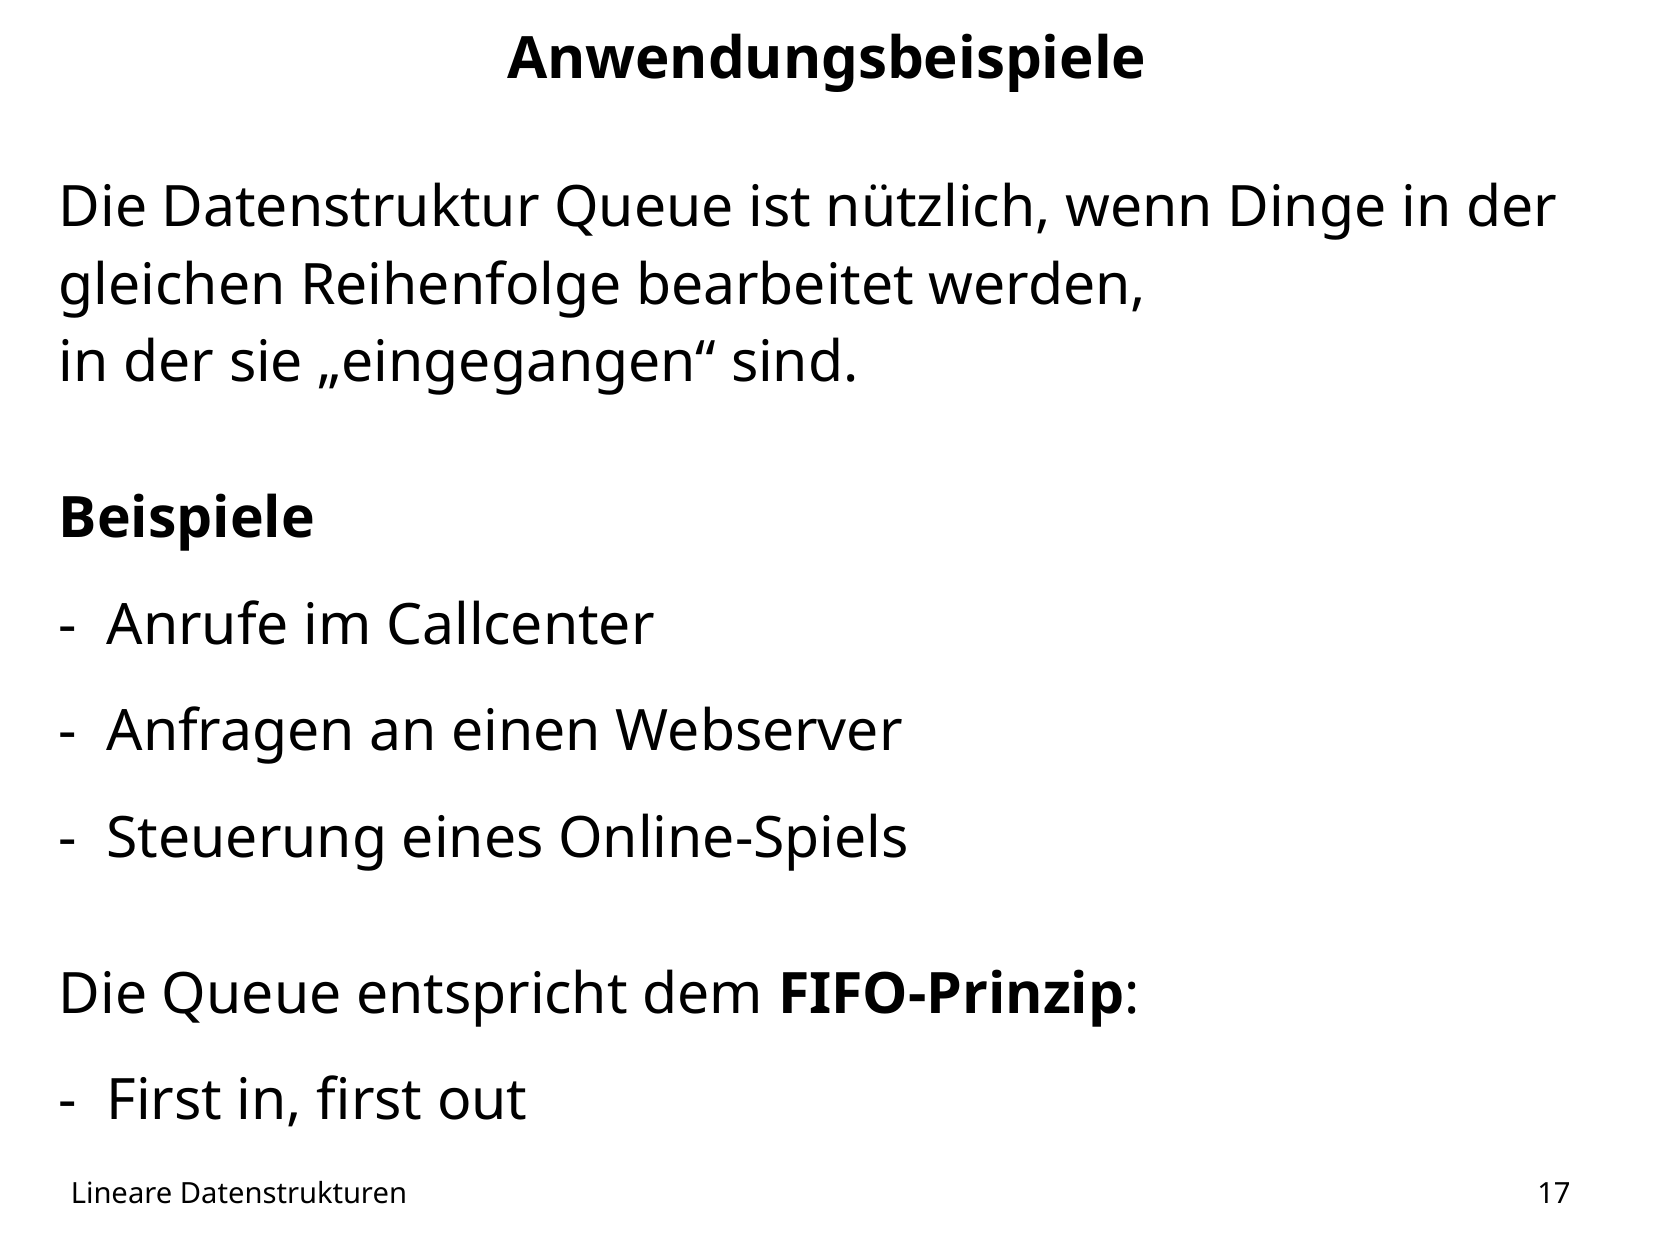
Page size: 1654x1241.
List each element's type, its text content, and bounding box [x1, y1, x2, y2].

list Die Datenstruktur Queue ist nützlich, wenn Dinge in der gleichen Reihenfolge bearbeitet werden, in der sie „eingegangen“ sind. Beispiele - Anrufe im Callcenter - Anfragen an einen Webserver - Steuerung eines Online-Spiels Die Queue entspricht dem FIFO-Prinzip: - First in, first out [59, 165, 1571, 1146]
title Anwendungsbeispiele [0, 5, 1654, 107]
